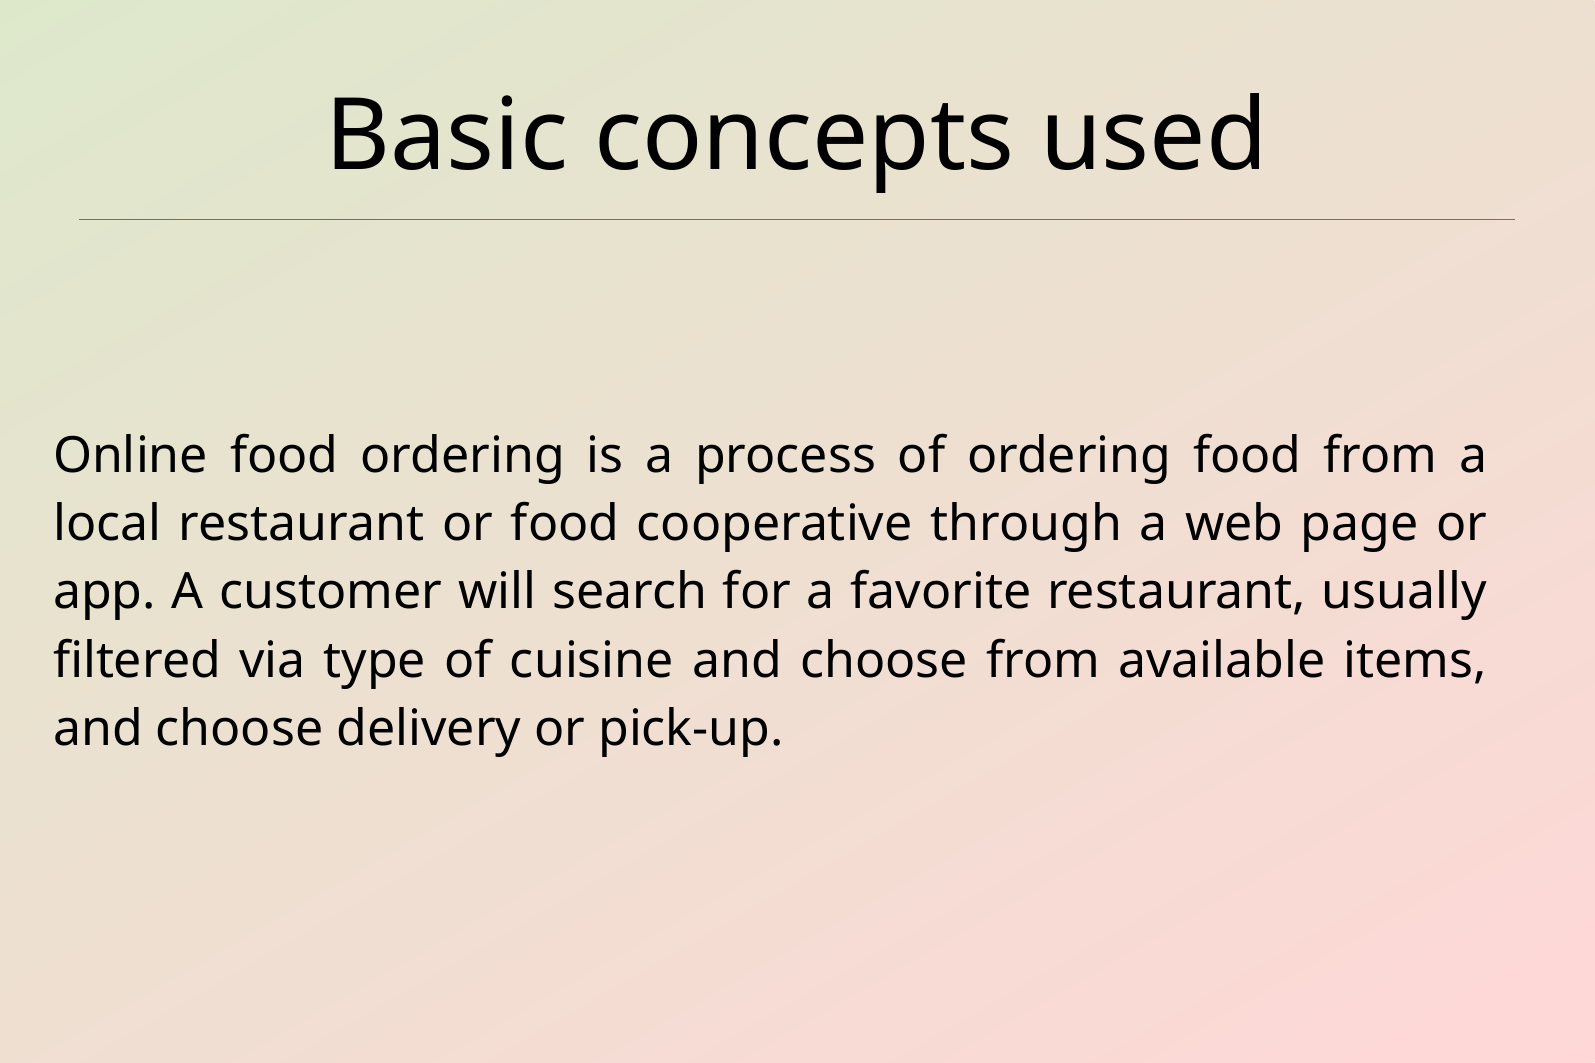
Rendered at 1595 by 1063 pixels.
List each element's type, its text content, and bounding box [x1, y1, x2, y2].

title Basic concepts used [79, 42, 1515, 219]
subtitle Online food ordering is a process of ordering food from a local restaurant or food cooperative through a web page or app. A customer will search for a favorite restaurant, usually filtered via type of cuisine and choose from available items, and choose delivery or pick-up. [53, 281, 1489, 898]
